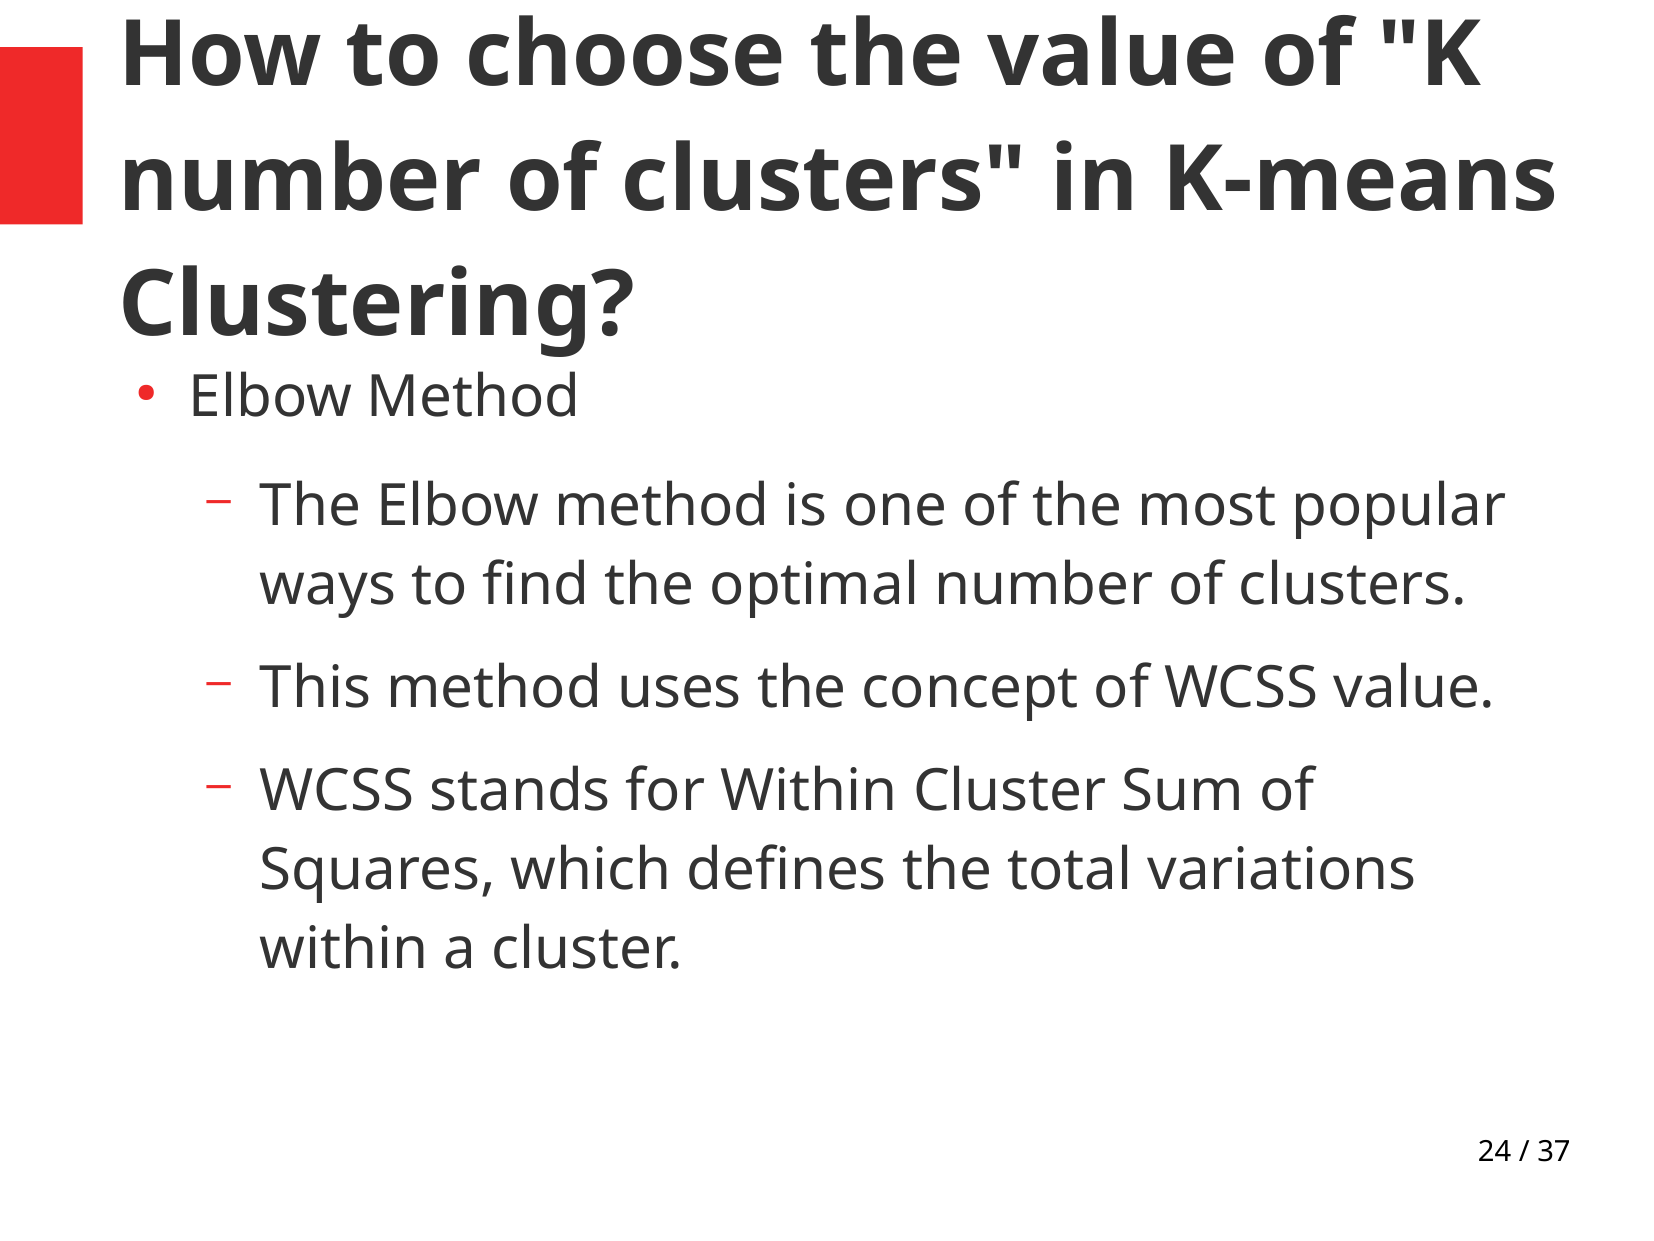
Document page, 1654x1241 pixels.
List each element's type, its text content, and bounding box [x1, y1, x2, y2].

title How to choose the value of "K number of clusters" in K-means Clustering? [118, 0, 1654, 363]
list Elbow Method The Elbow method is one of the most popular ways to find the optimal number of clusters. This method uses the concept of WCSS value. WCSS stands for Within Cluster Sum of Squares, which defines the total variations within a cluster. [118, 354, 1536, 1074]
